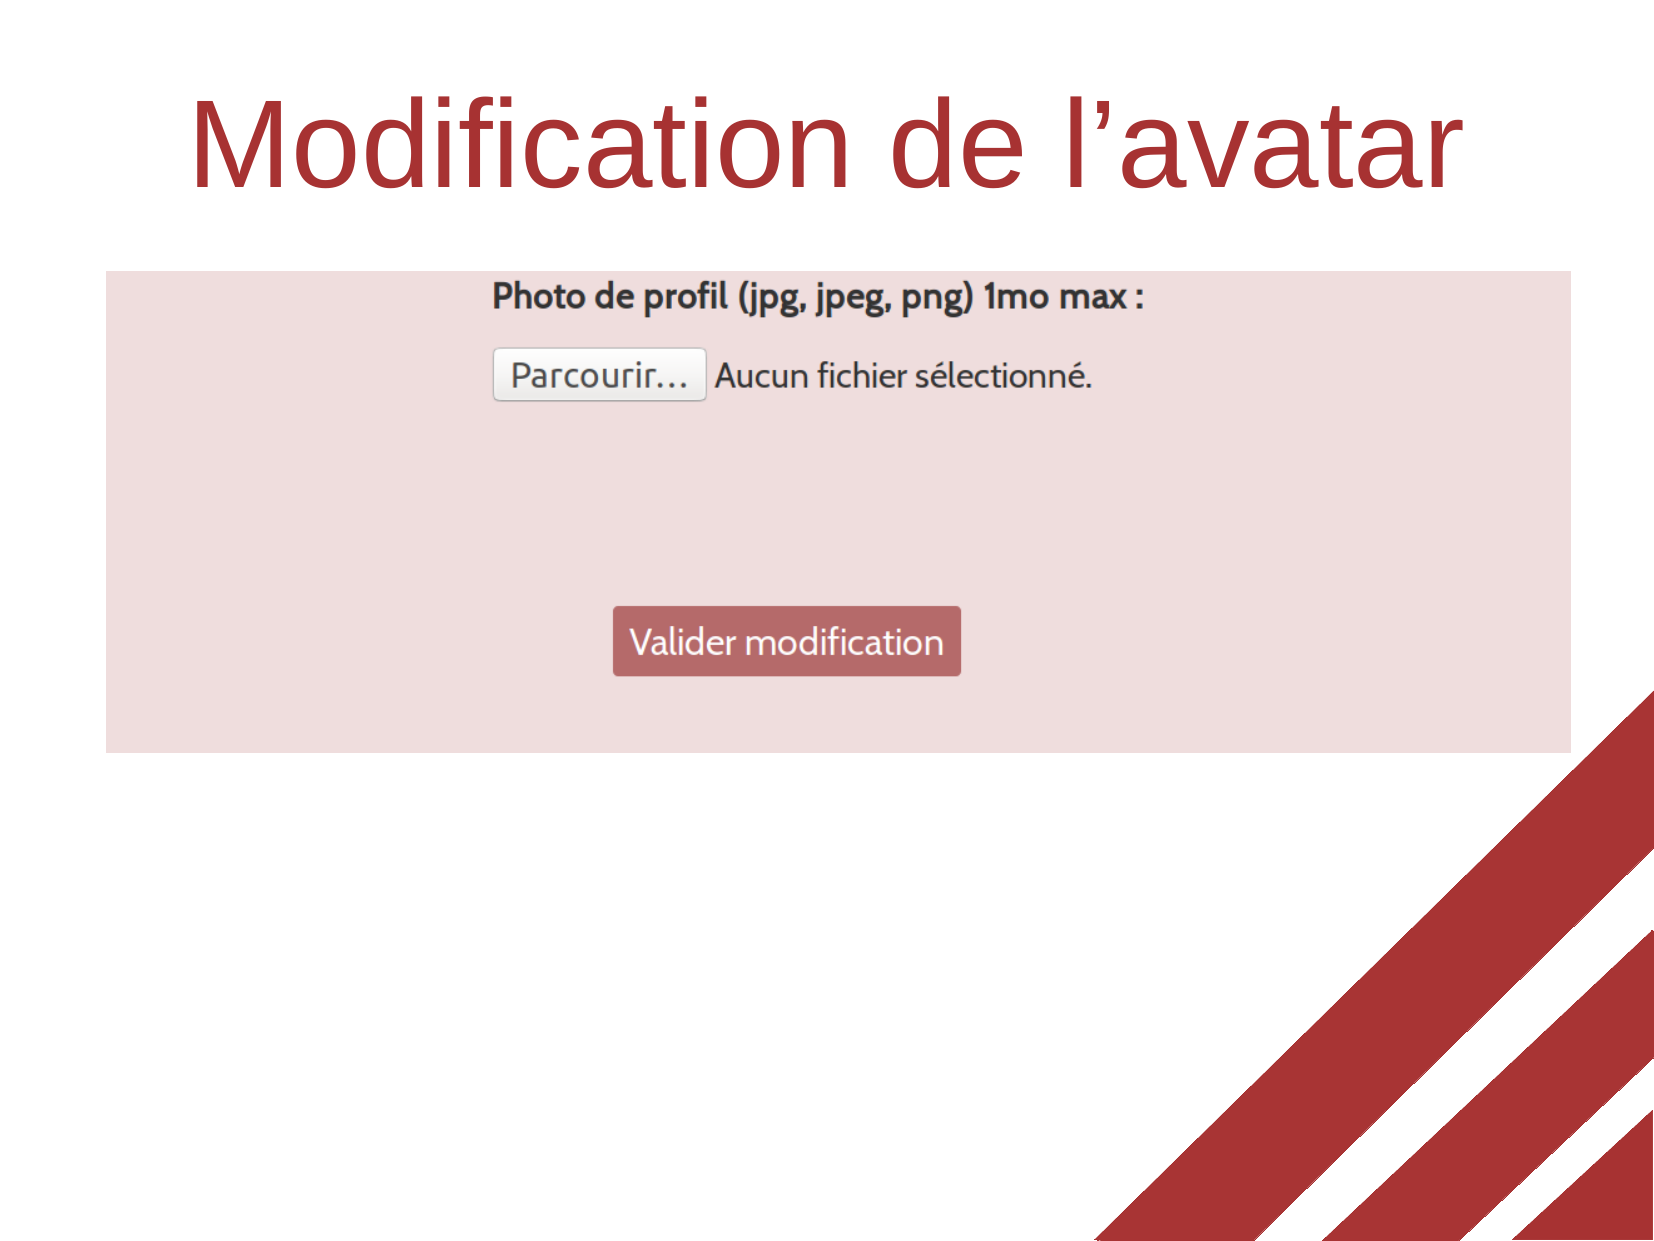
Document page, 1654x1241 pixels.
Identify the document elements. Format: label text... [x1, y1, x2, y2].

text_box [1321, 930, 1654, 1241]
title Modification de l’avatar [0, 3, 1654, 284]
picture [106, 284, 1571, 753]
text_box [1512, 1110, 1653, 1240]
text_box [1094, 690, 1654, 1241]
